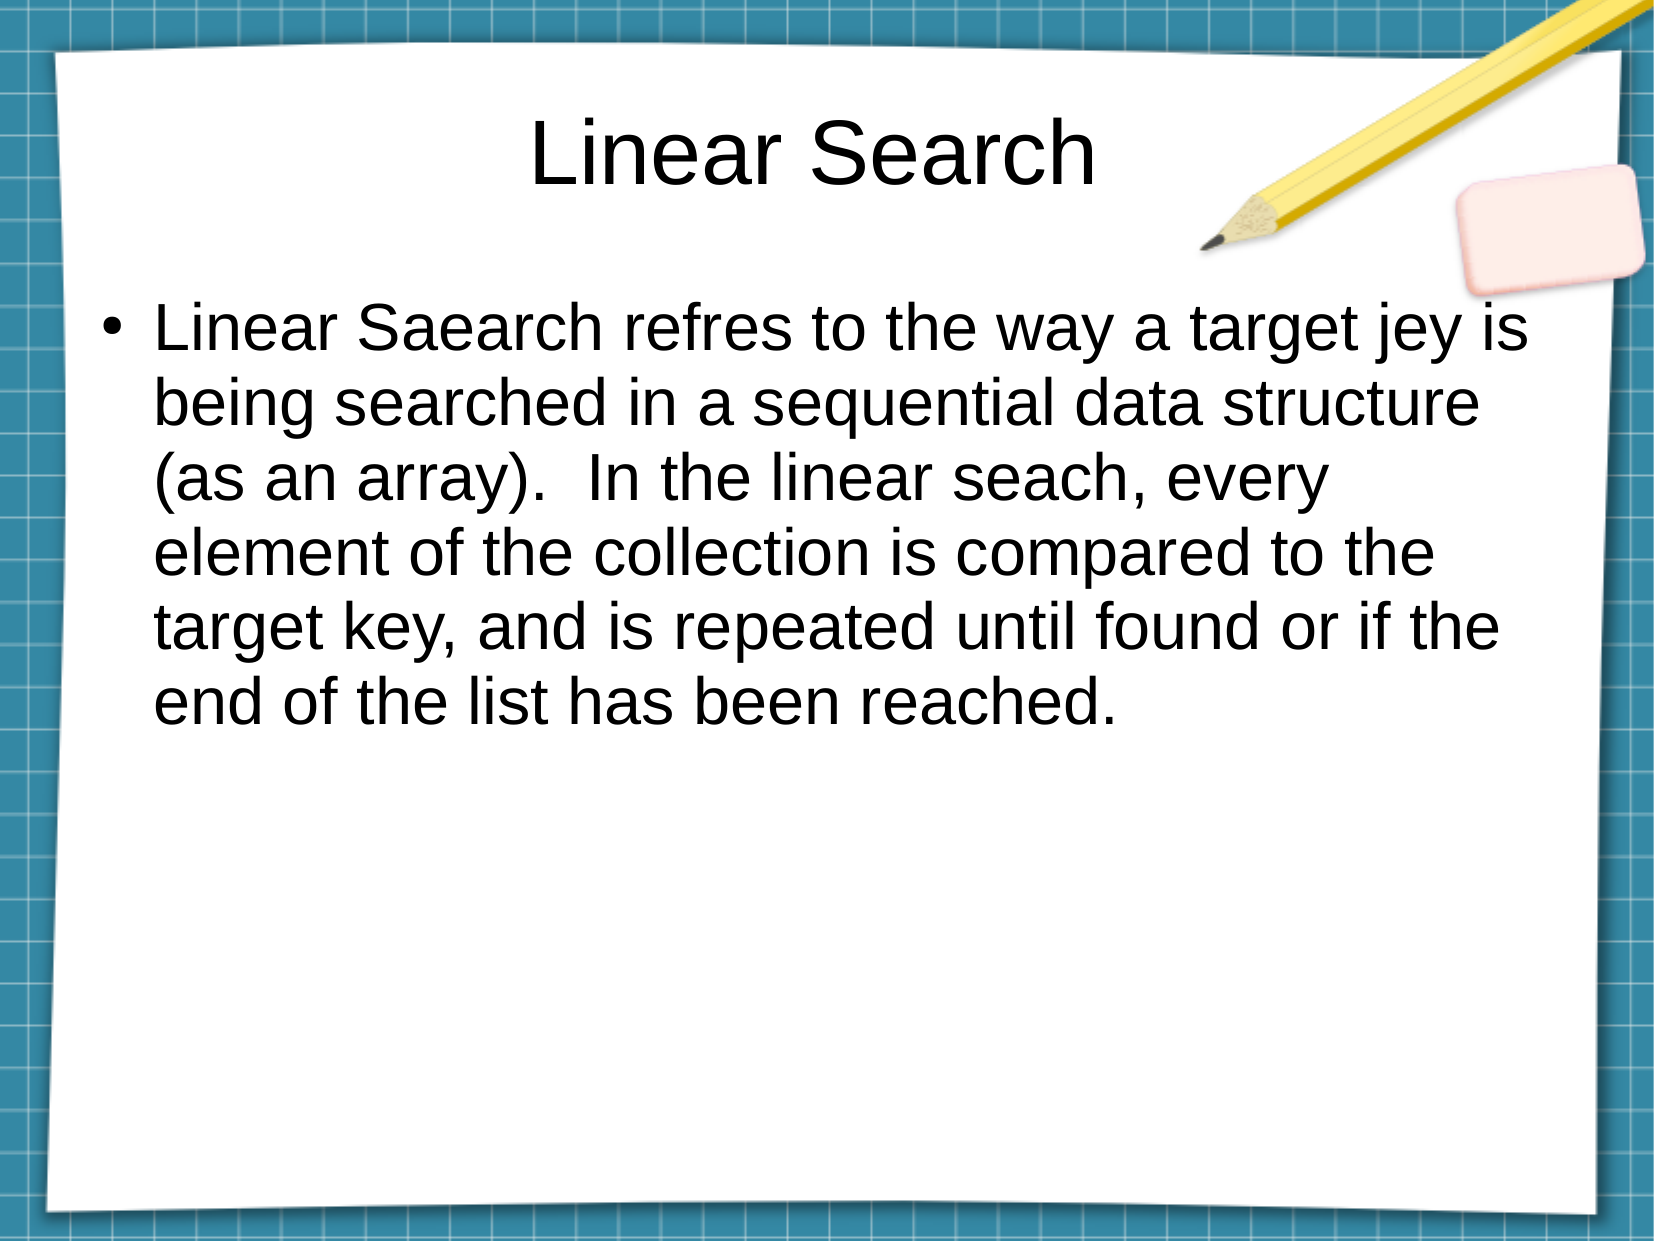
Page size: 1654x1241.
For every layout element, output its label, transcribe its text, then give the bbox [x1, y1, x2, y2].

picture [0, 0, 1654, 1241]
list Linear Saearch refres to the way a target jey is being searched in a sequential data structure (as an array). In the linear seach, every element of the collection is compared to the target key, and is repeated until found or if the end of the list has been reached. [82, 290, 1571, 1010]
title Linear Search [82, 49, 1571, 257]
